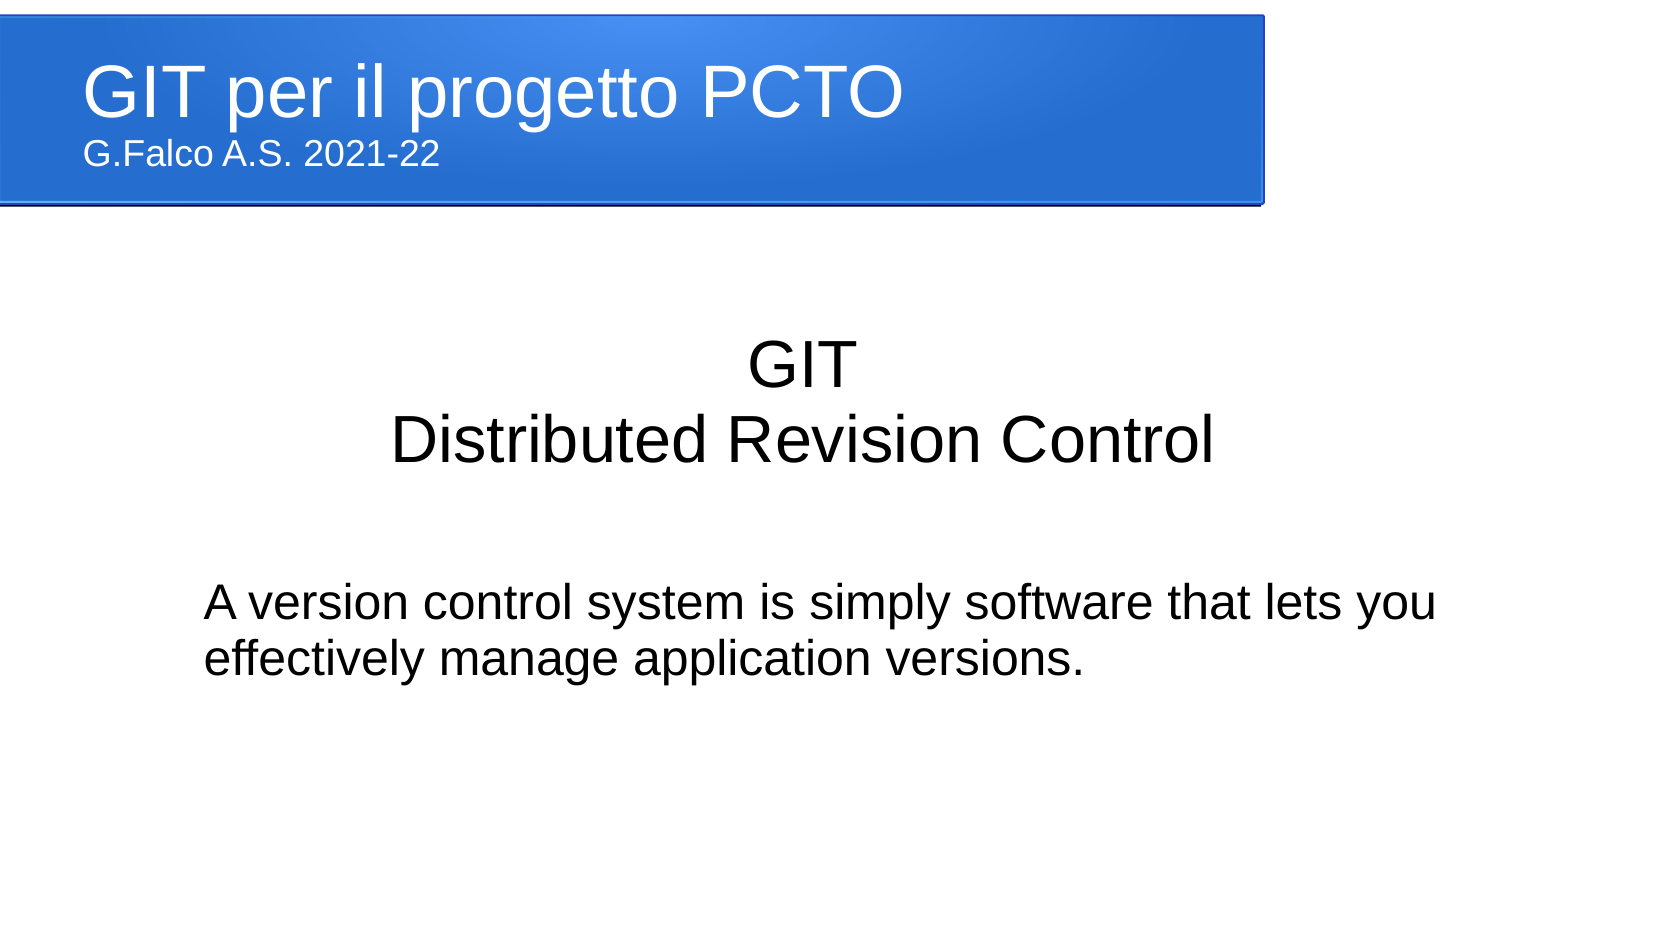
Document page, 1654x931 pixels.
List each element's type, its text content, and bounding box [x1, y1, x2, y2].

text_box A version control system is simply software that lets you effectively manage application versions. [188, 566, 1512, 726]
subtitle GIT Distributed Revision Control [59, 295, 1548, 626]
title GIT per il progetto PCTO G.Falco A.S. 2021-22 [82, 35, 1235, 189]
